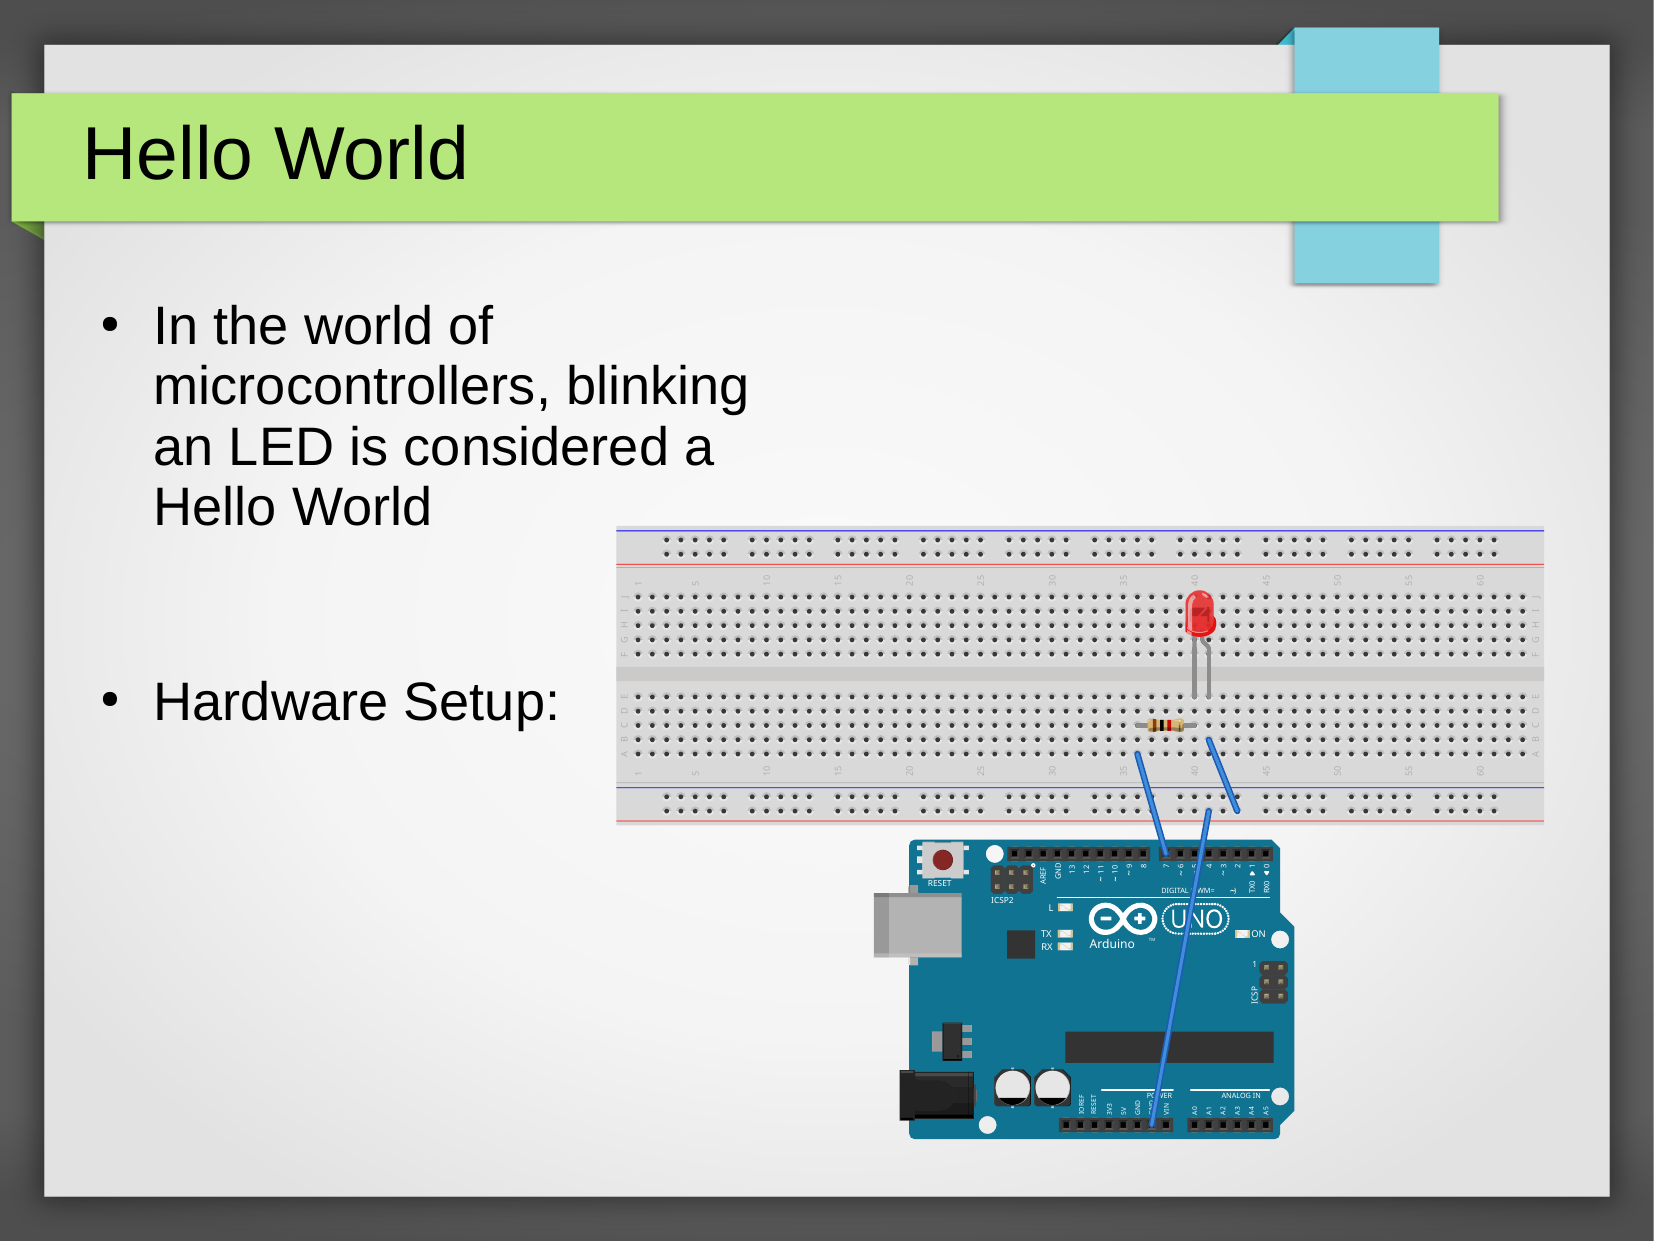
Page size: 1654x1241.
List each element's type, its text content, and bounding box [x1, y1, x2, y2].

picture [0, 0, 1654, 1241]
list Hardware Setup: [82, 670, 1571, 1015]
title Hello World [82, 94, 1264, 213]
list In the world of microcontrollers, blinking an LED is considered a Hello World [82, 295, 809, 639]
